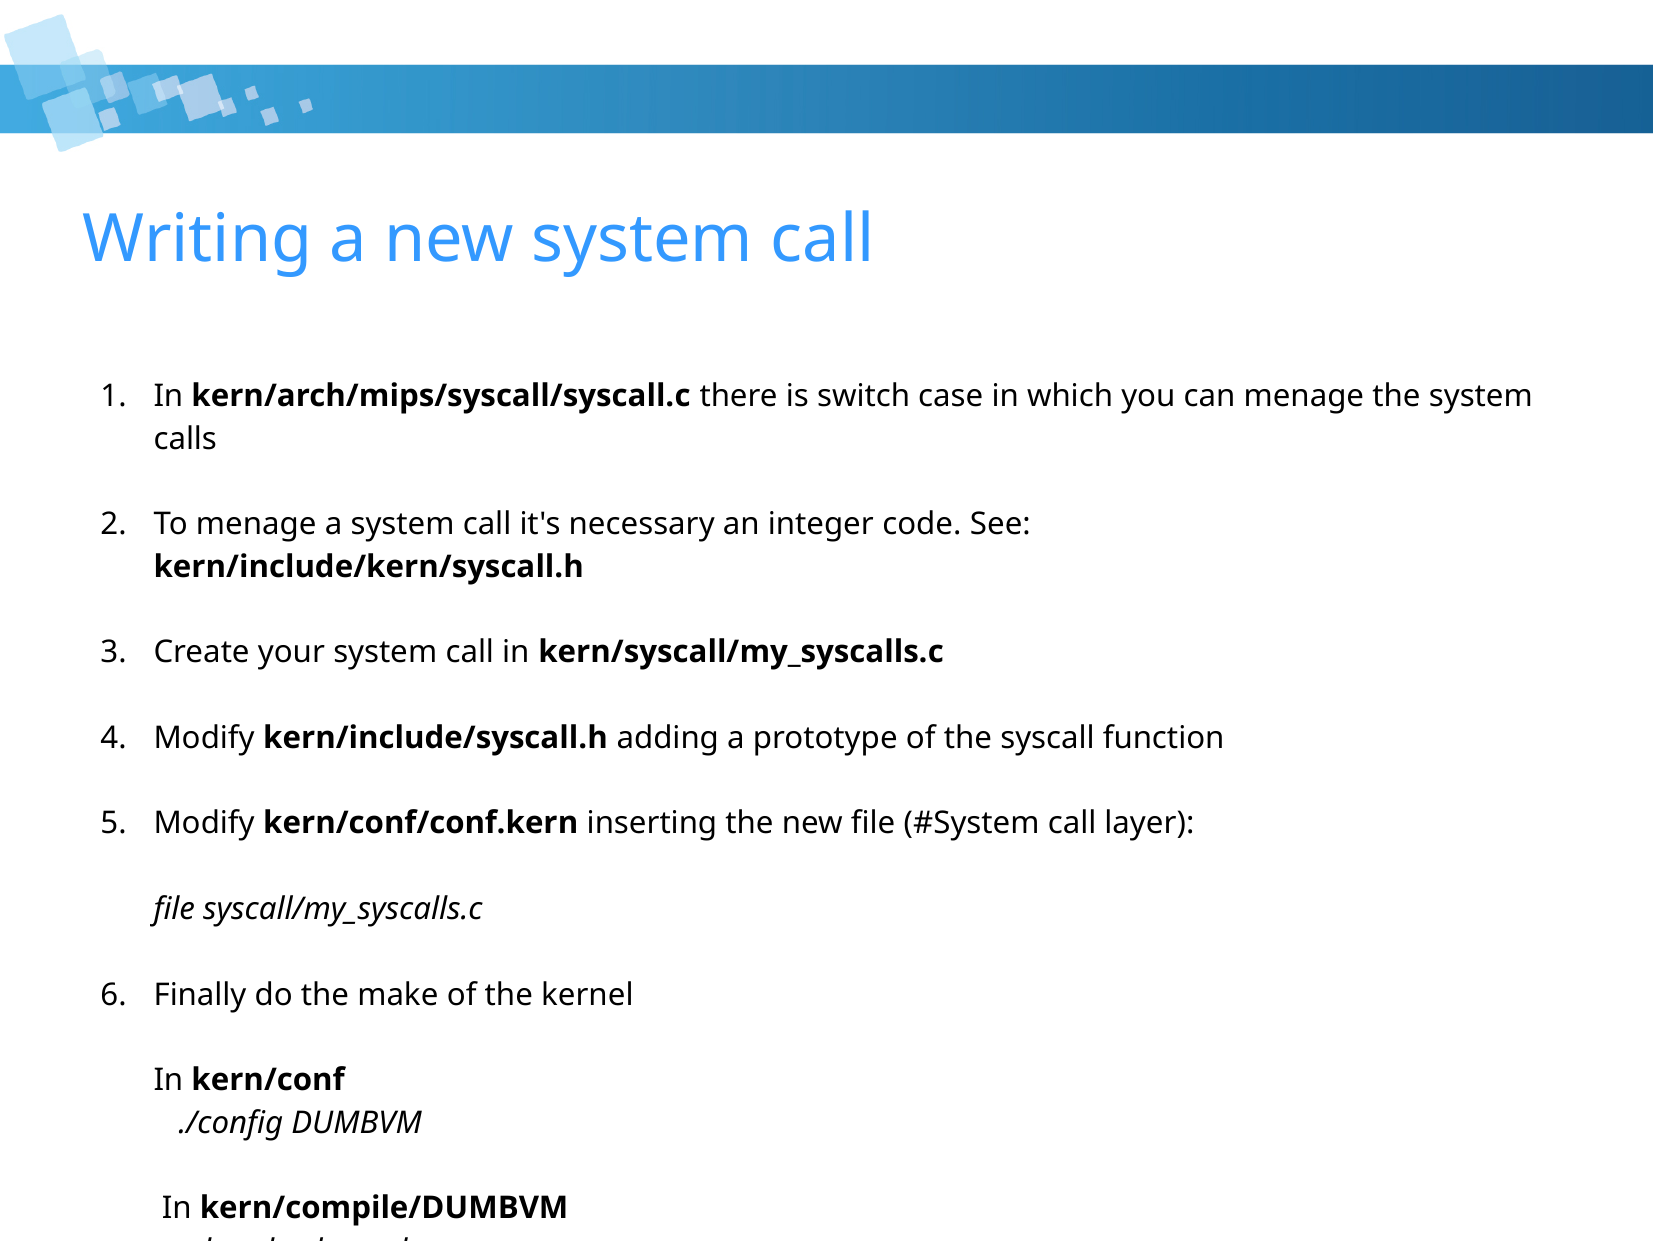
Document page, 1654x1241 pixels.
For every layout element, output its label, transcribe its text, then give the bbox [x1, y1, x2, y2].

picture [0, 0, 1653, 1238]
list In kern/arch/mips/syscall/syscall.c there is switch case in which you can menage the system calls To menage a system call it's necessary an integer code. See: kern/include/kern/syscall.h Create your system call in kern/syscall/my_syscalls.c Modify kern/include/syscall.h adding a prototype of the syscall function Modify kern/conf/conf.kern inserting the new file (#System call layer): file syscall/my_syscalls.c Finally do the make of the kernel In kern/conf ./config DUMBVM In kern/compile/DUMBVM bmake depend bmake bmake install [82, 372, 1571, 1207]
title Writing a new system call [82, 132, 1571, 340]
